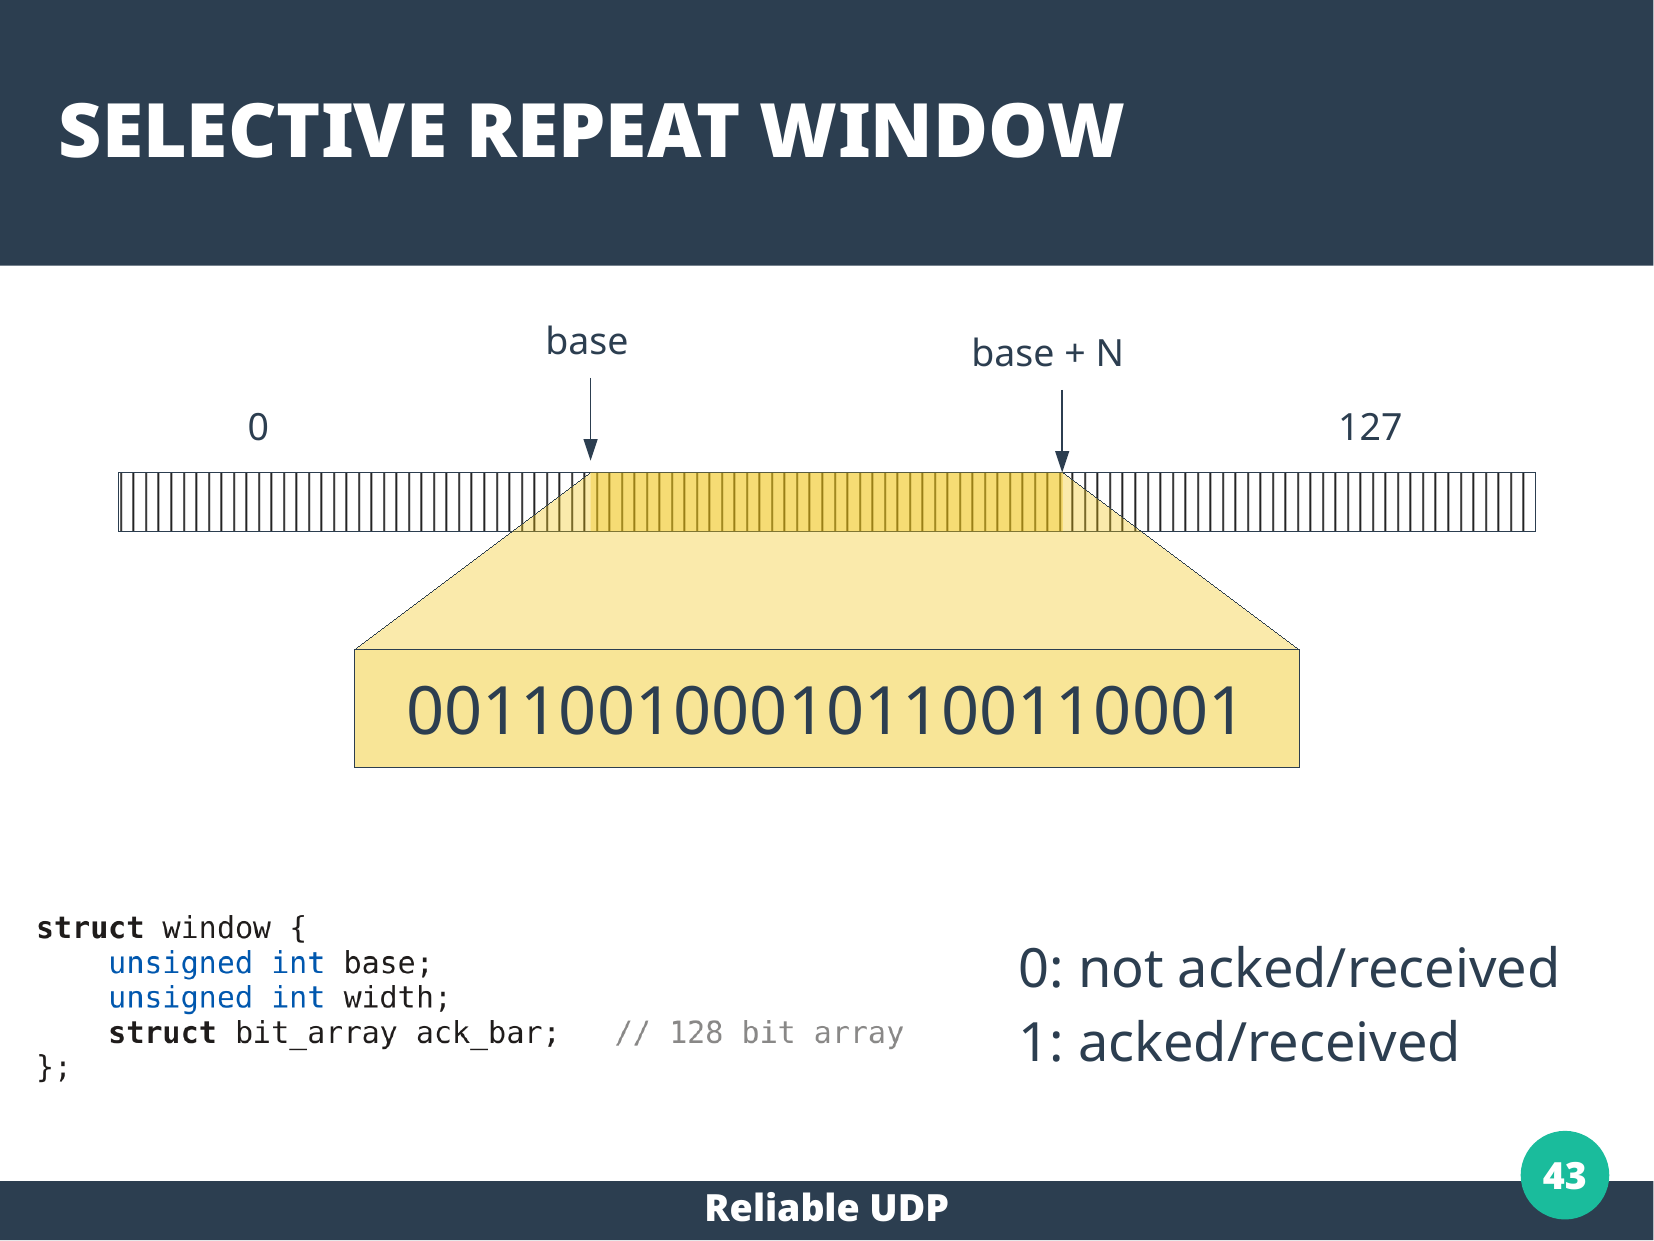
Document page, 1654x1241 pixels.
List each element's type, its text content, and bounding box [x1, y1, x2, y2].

text_box base + N [956, 318, 1160, 378]
title SELECTIVE REPEAT WINDOW [59, 49, 1595, 207]
text_box base [530, 307, 650, 366]
text_box 0 127 [118, 472, 589, 532]
picture [23, 907, 915, 1099]
text_box 0 127 [1064, 472, 1536, 532]
text_box 0: not acked/received 1: acked/received [1003, 922, 1622, 1063]
text_box 0011001000101100110001 [354, 650, 1300, 768]
text_box [354, 472, 1300, 650]
